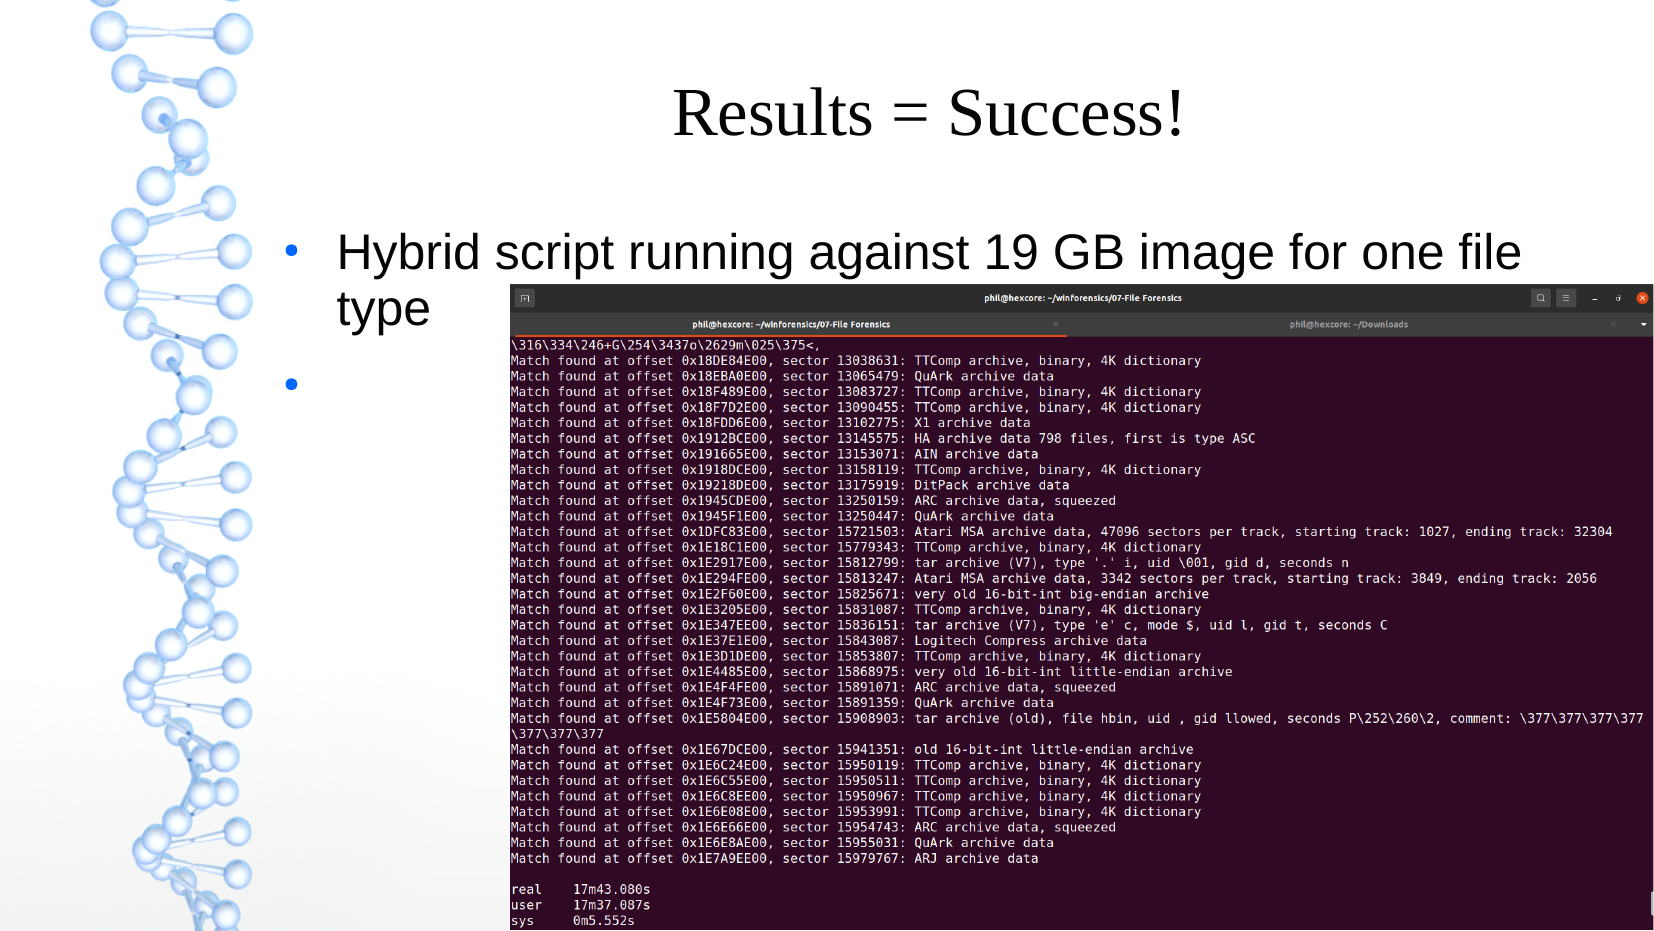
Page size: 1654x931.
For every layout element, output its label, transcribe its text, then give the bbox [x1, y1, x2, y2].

list Hybrid script running against 19 GB image for one file type [265, 224, 1595, 764]
picture [0, 0, 1654, 931]
title Results = Success! [265, 35, 1595, 189]
